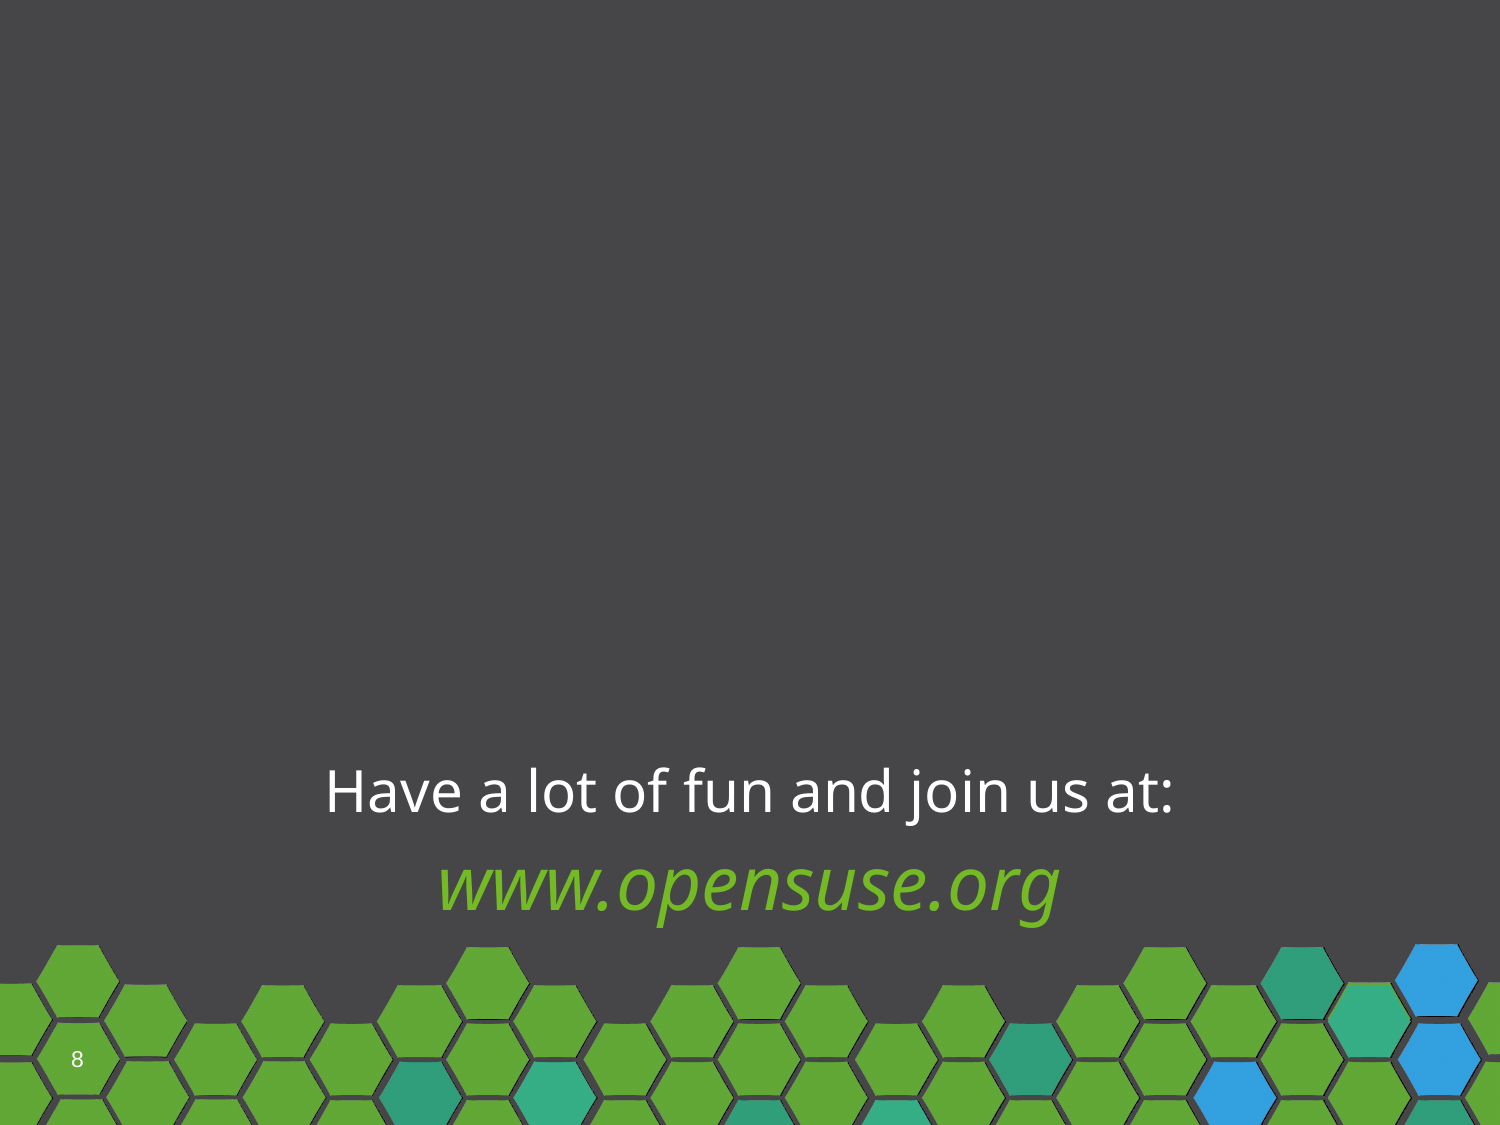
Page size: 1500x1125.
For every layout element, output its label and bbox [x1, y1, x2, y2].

picture [0, 944, 1500, 1125]
